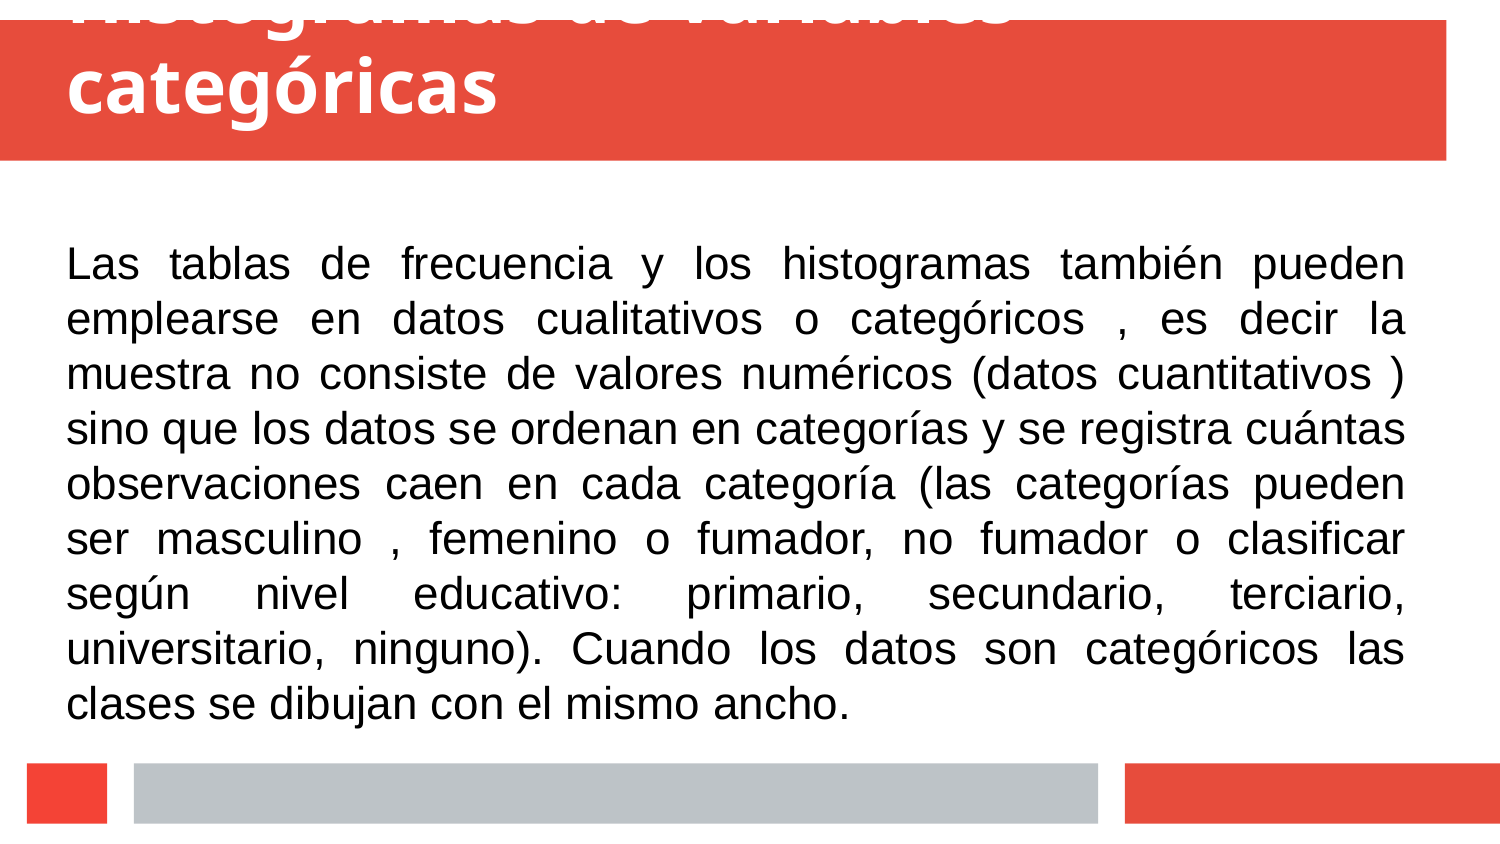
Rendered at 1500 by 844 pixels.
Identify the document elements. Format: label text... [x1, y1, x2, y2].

subtitle Las tablas de frecuencia y los histogramas también pueden emplearse en datos cualitativos o categóricos , es decir la muestra no consiste de valores numéricos (datos cuantitativos ) sino que los datos se ordenan en categorías y se registra cuántas observaciones caen en cada categoría (las categorías pueden ser masculino , femenino o fumador, no fumador o clasificar según nivel educativo: primario, secundario, terciario, universitario, ninguno). Cuando los datos son categóricos las clases se dibujan con el mismo ancho. [53, 220, 1420, 744]
title Histogramas de variables categóricas [53, 40, 1447, 141]
